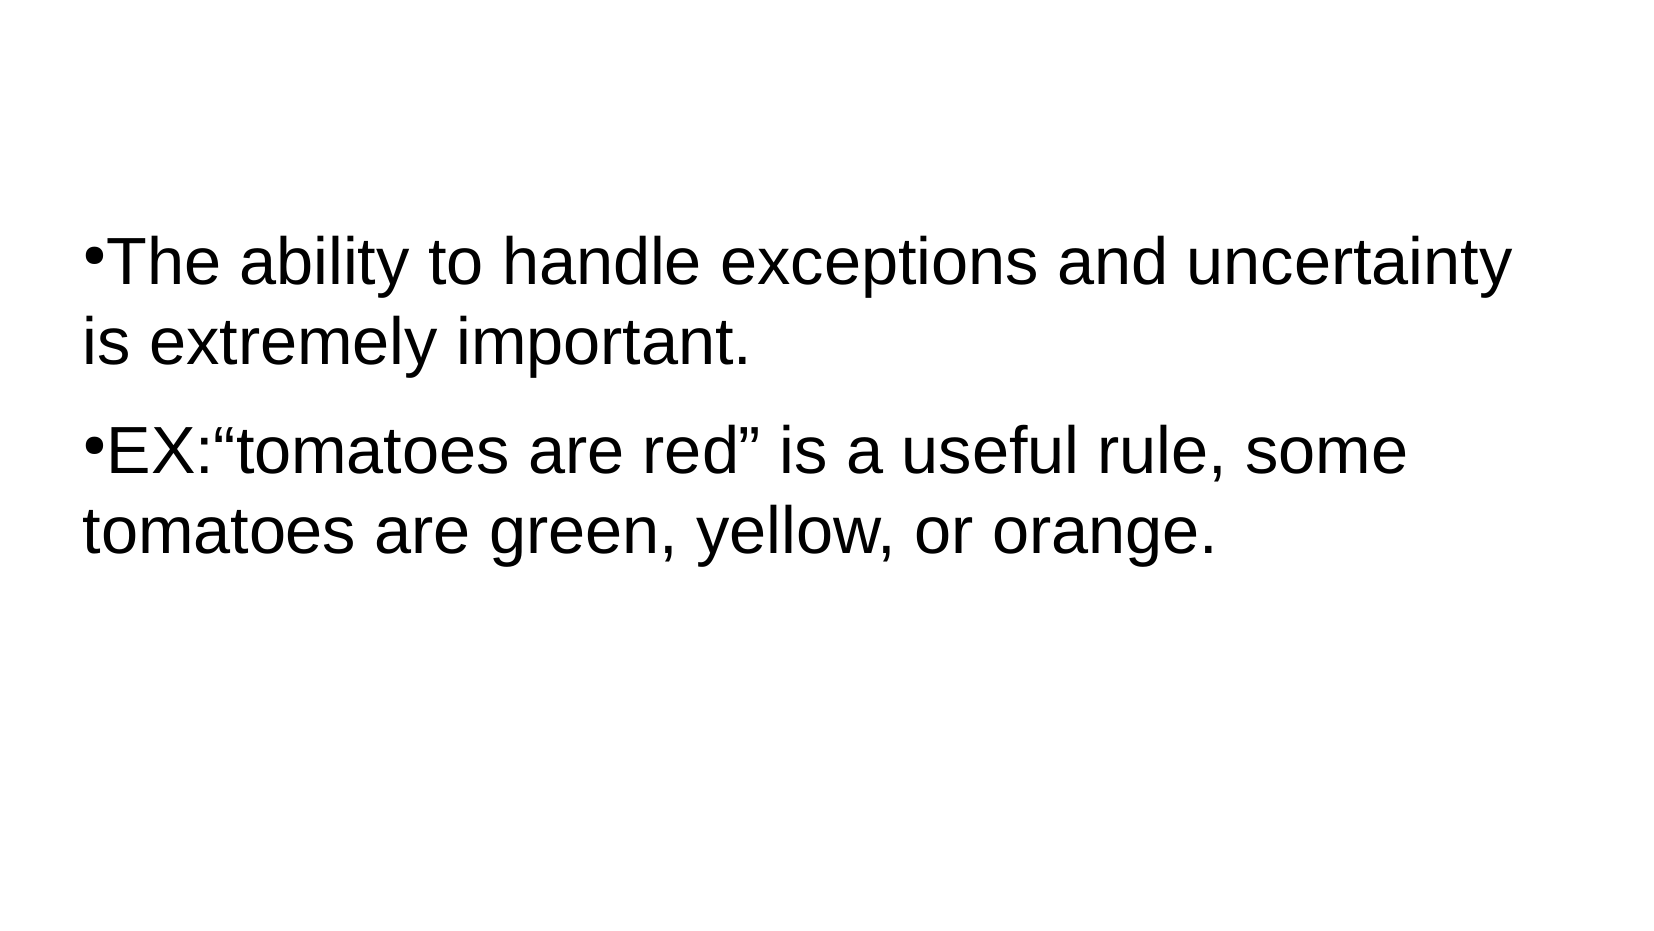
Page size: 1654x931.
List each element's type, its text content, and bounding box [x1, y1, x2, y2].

list The ability to handle exceptions and uncertainty is extremely important. EX:“tomatoes are red” is a useful rule, some tomatoes are green, yellow, or orange. [82, 217, 1571, 758]
